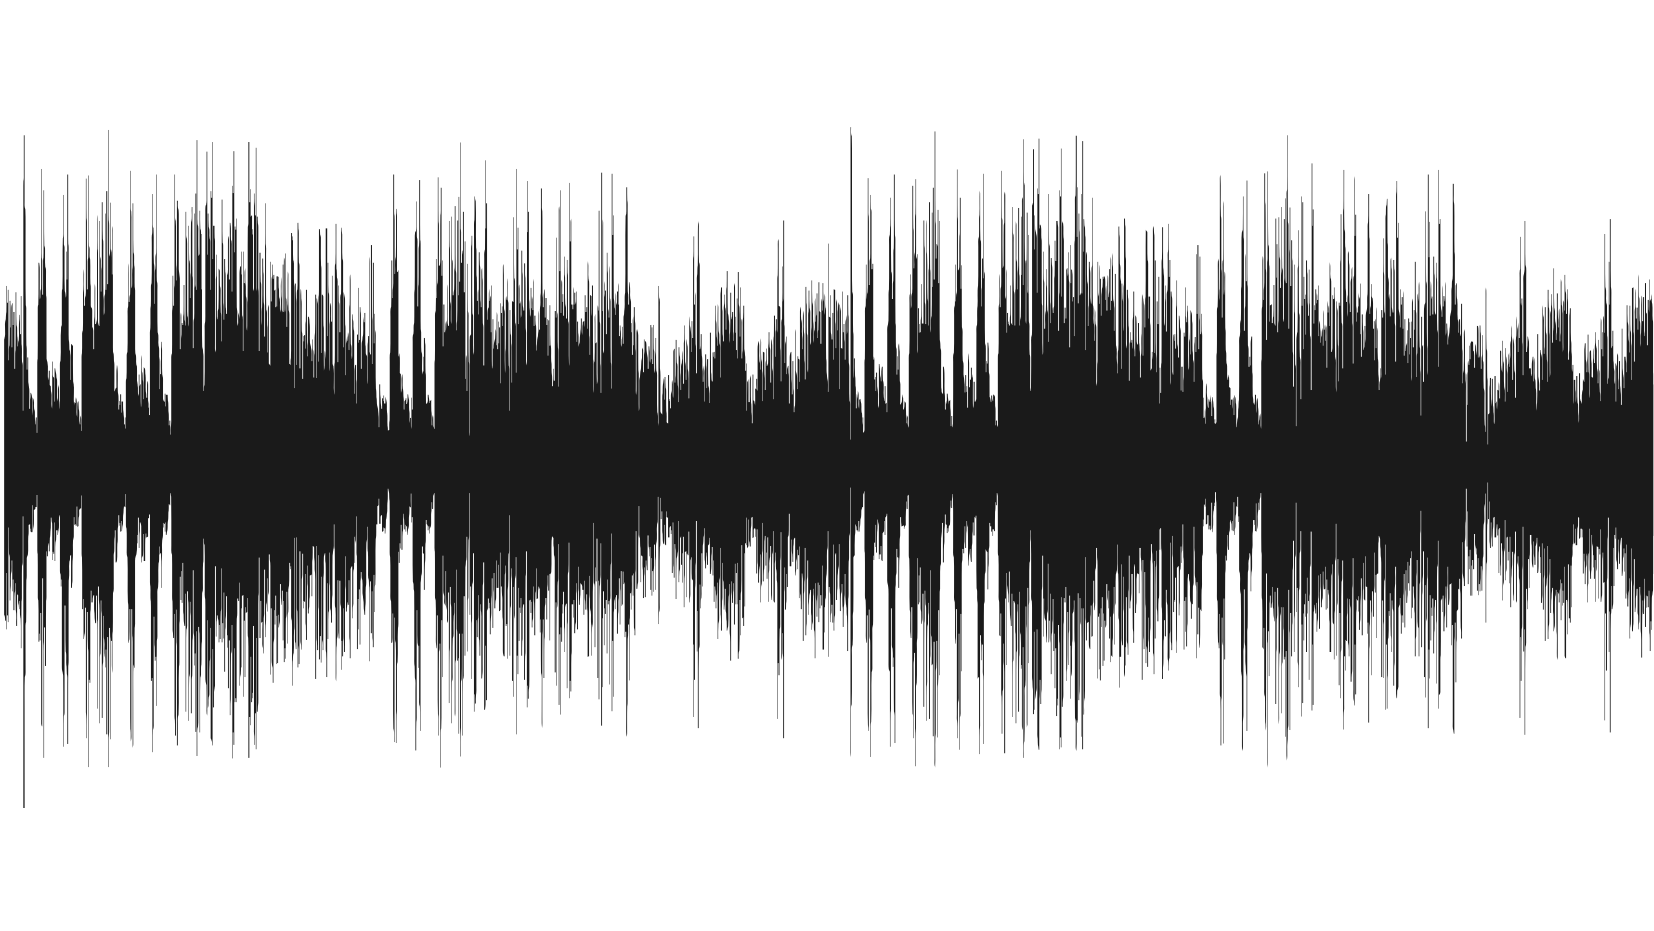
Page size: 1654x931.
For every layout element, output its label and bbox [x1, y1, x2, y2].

picture [4, 127, 1654, 808]
